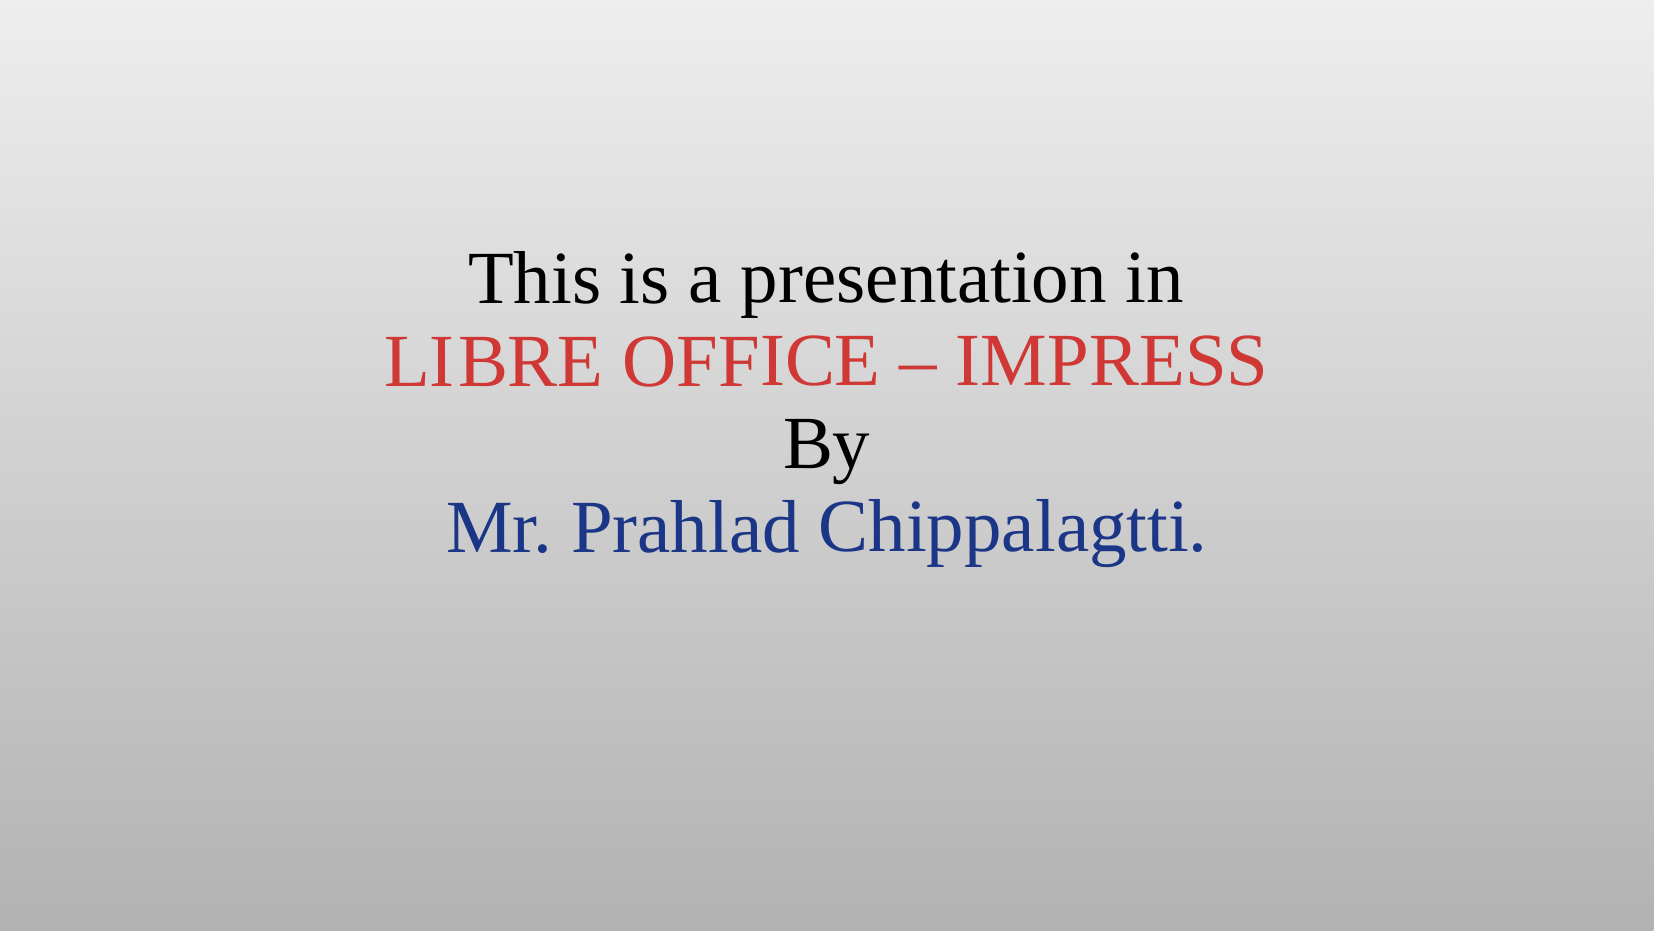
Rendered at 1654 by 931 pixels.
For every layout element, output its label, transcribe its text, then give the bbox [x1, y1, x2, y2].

title This is a presentation in LI BRE OFFICE – IMPRESS By Mr. Prahlad Chippalagtti. [81, 103, 1572, 700]
